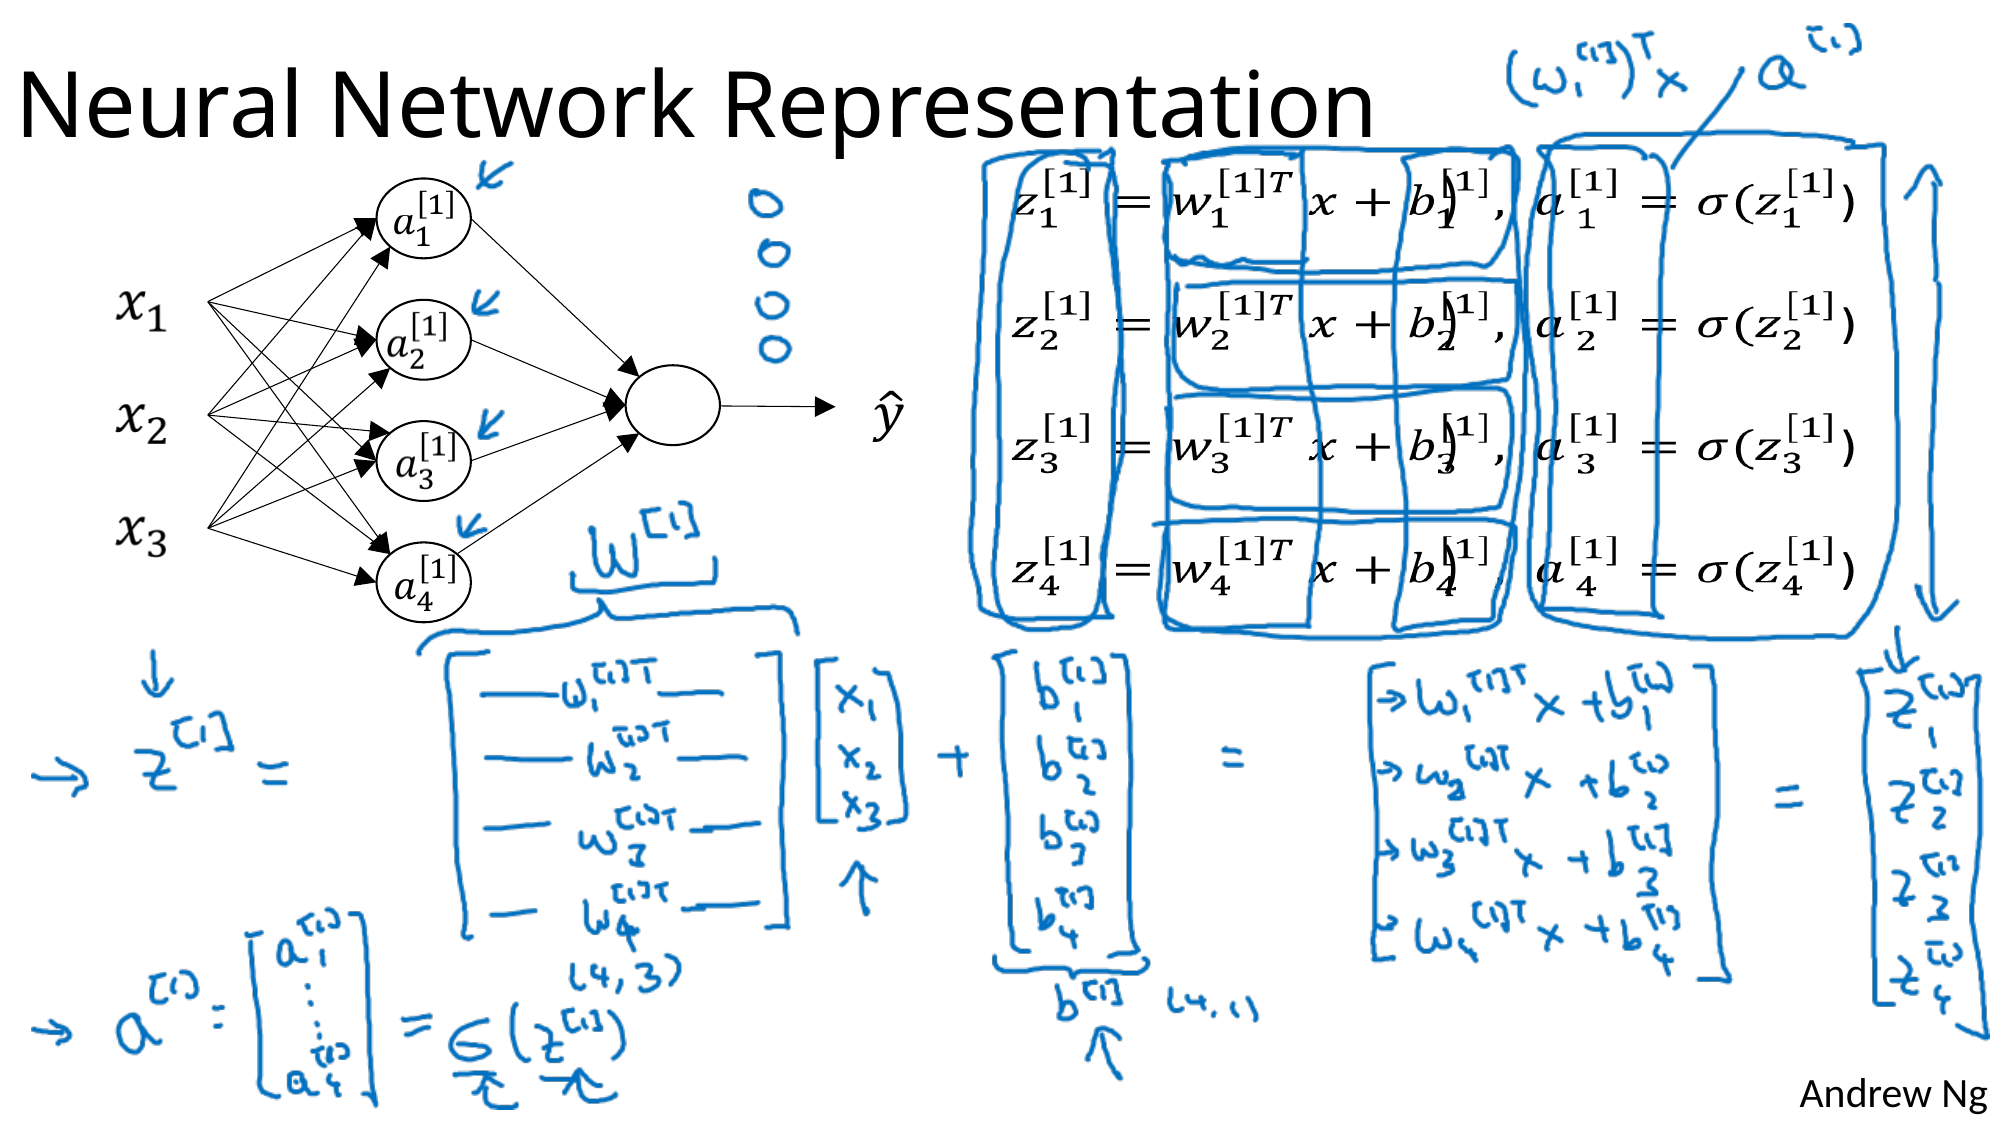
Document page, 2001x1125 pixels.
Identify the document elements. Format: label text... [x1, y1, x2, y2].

picture [31, 23, 1990, 1110]
text_box Neural Network Representation [0, 0, 1725, 217]
